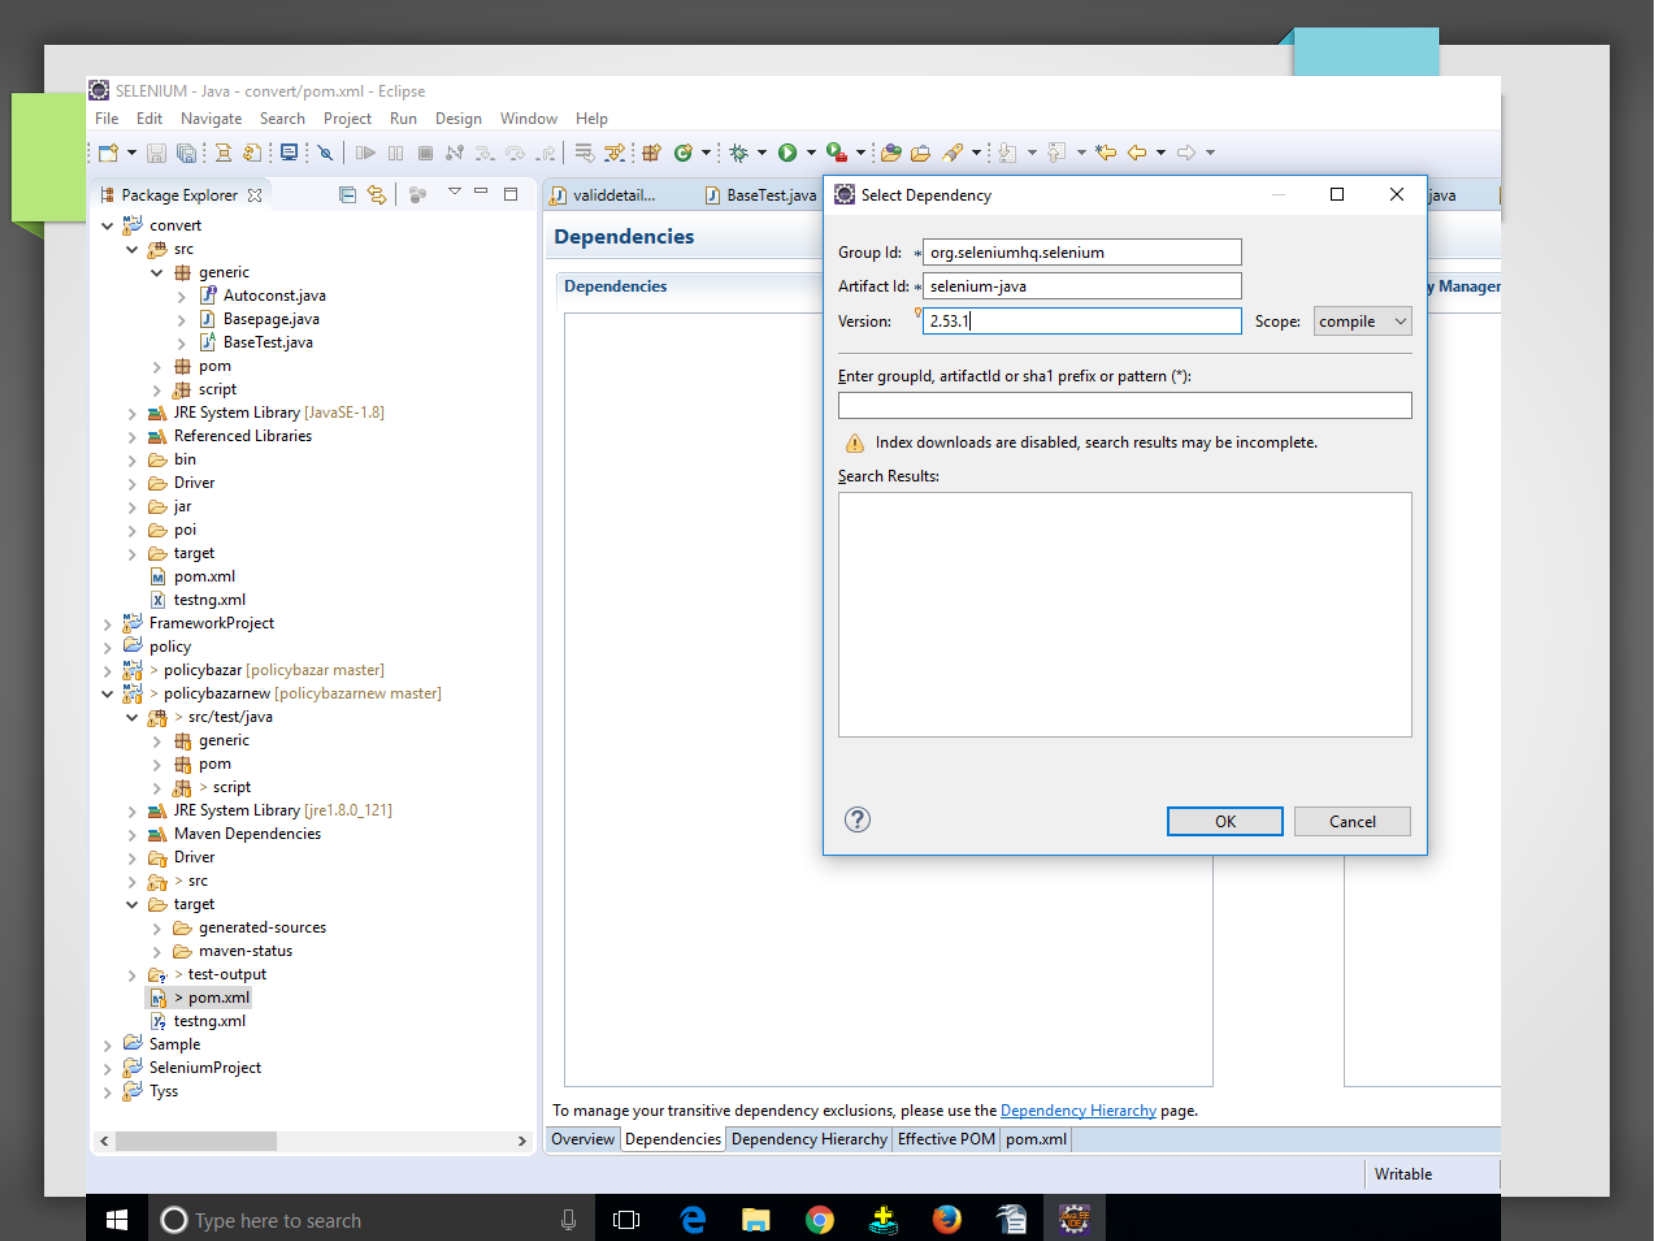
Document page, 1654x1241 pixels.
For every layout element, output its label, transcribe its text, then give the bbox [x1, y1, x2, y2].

title MAVEN [82, 94, 86, 213]
picture [0, 0, 1654, 1241]
